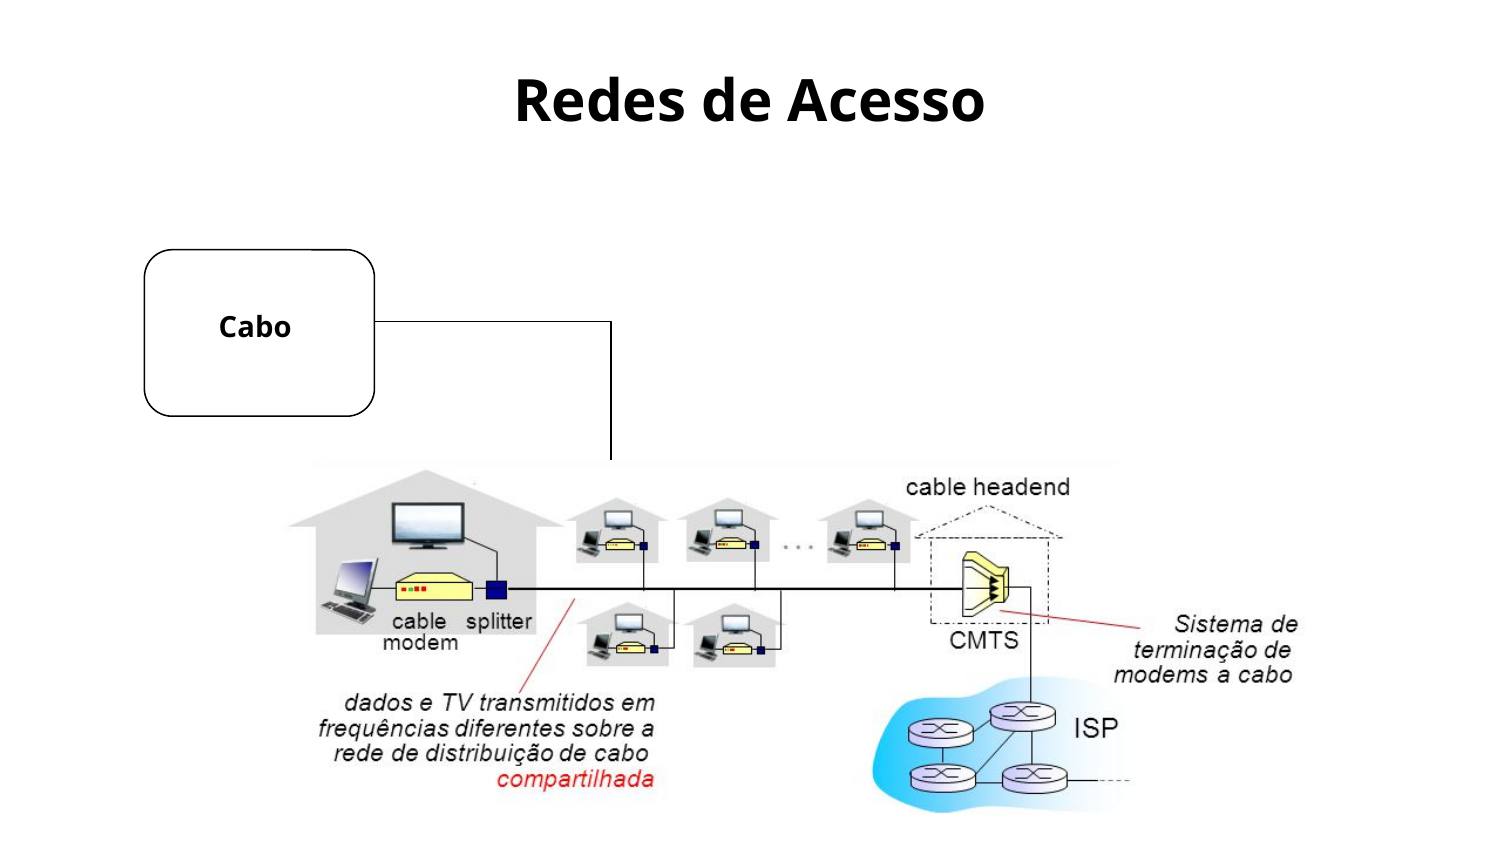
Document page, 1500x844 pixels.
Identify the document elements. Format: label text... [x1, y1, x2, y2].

picture [259, 460, 1323, 815]
text_box Cabo [157, 311, 353, 342]
title Redes de Acesso [75, 48, 1426, 142]
